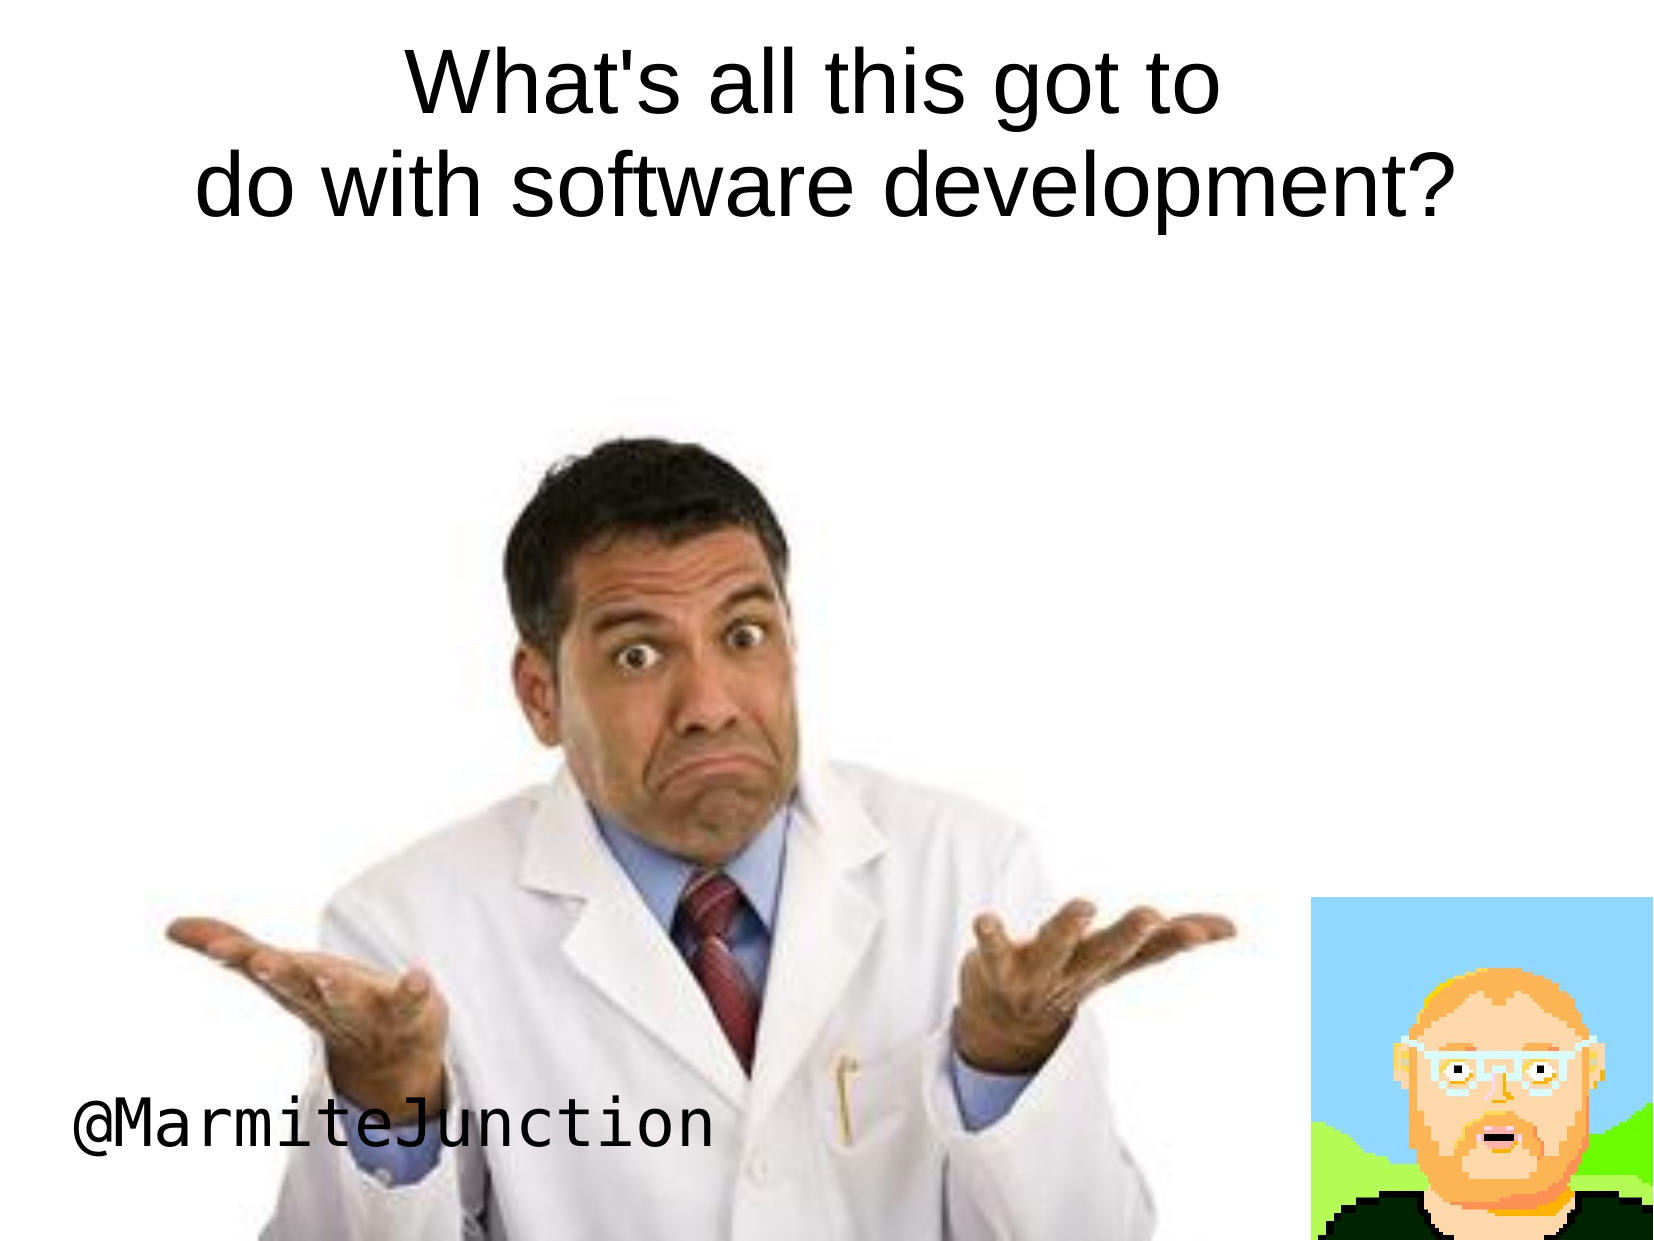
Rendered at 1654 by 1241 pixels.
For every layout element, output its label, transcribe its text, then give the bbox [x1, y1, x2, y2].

text_box @MarmiteJunction [58, 1076, 733, 1170]
picture [23, 336, 1653, 1241]
text_box What's all this got to do with software development? [0, 23, 1654, 249]
